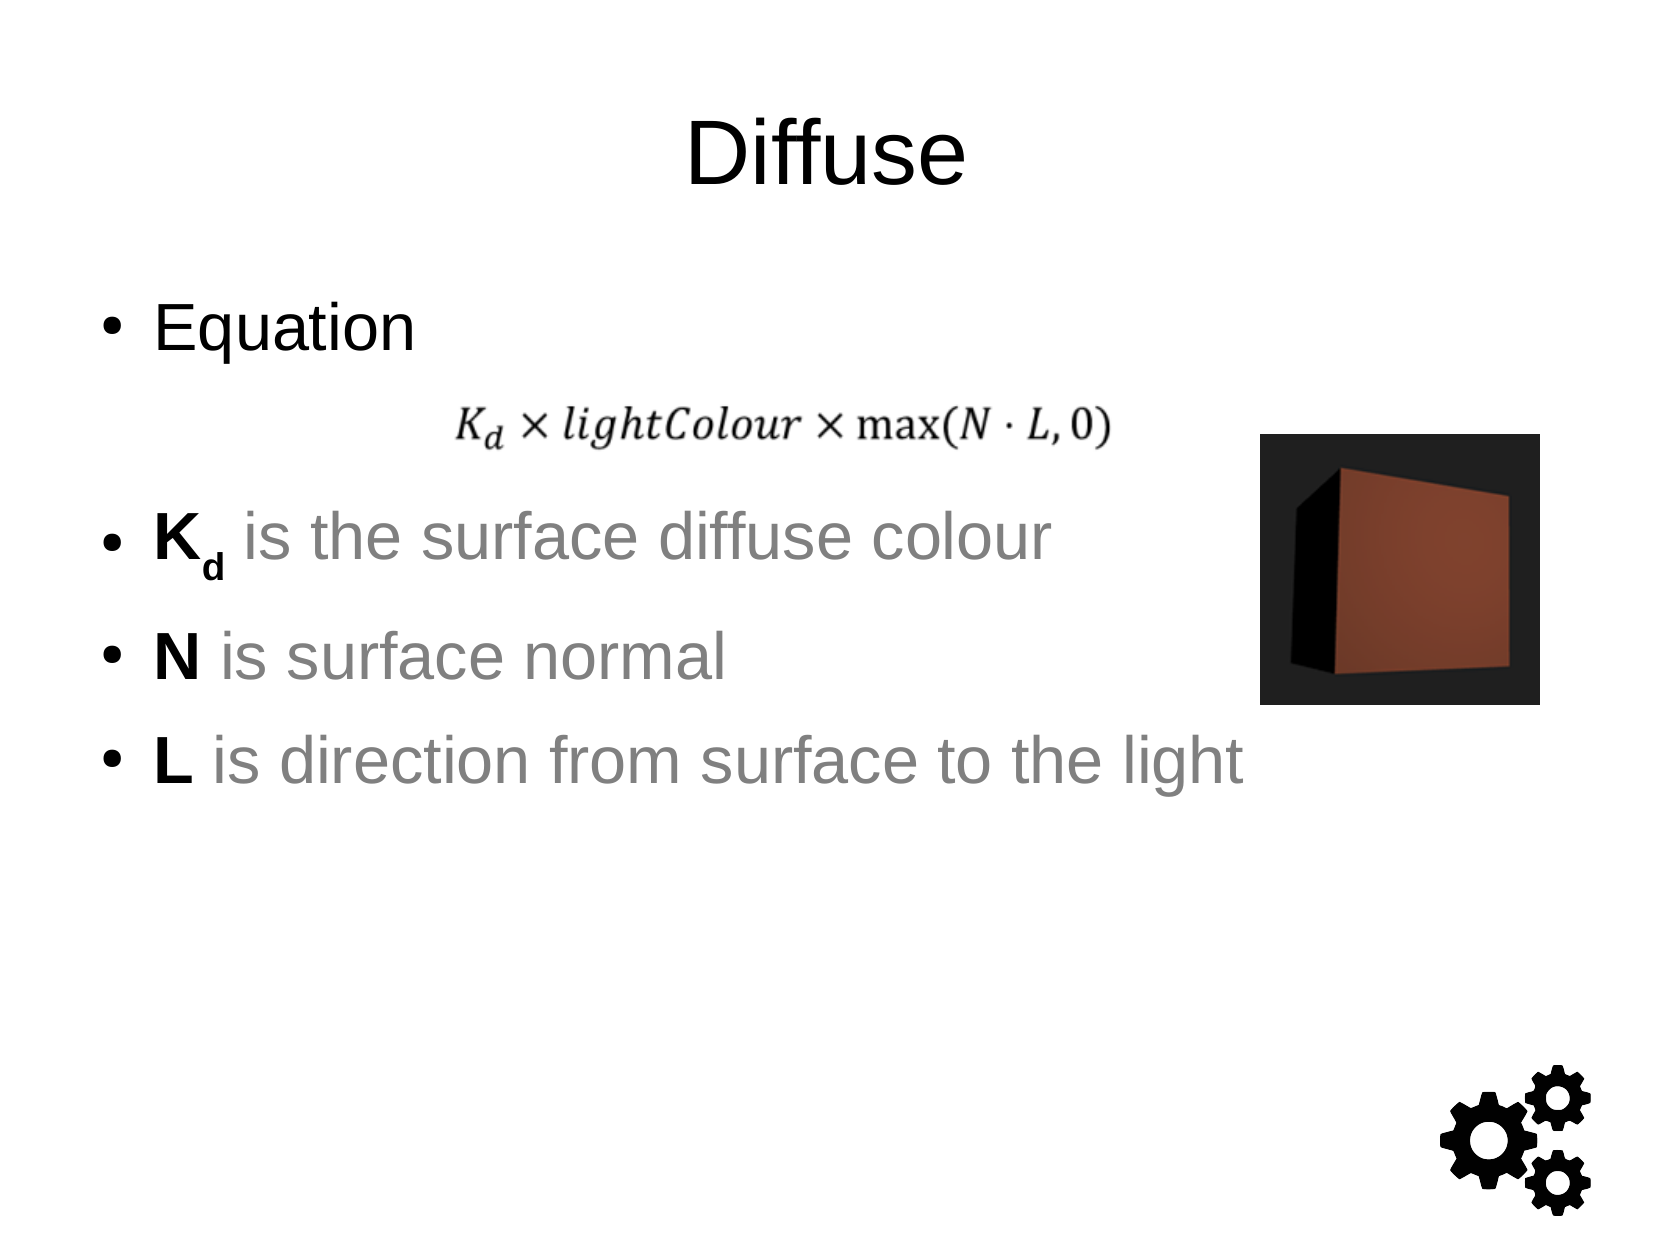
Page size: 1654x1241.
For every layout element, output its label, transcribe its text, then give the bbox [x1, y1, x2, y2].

picture [450, 389, 1130, 469]
picture [1260, 434, 1540, 706]
list Equation Kd is the surface diffuse colour N is surface normal L is direction from surface to the light [82, 290, 1571, 1010]
picture [1440, 1065, 1591, 1216]
title Diffuse [82, 49, 1571, 257]
